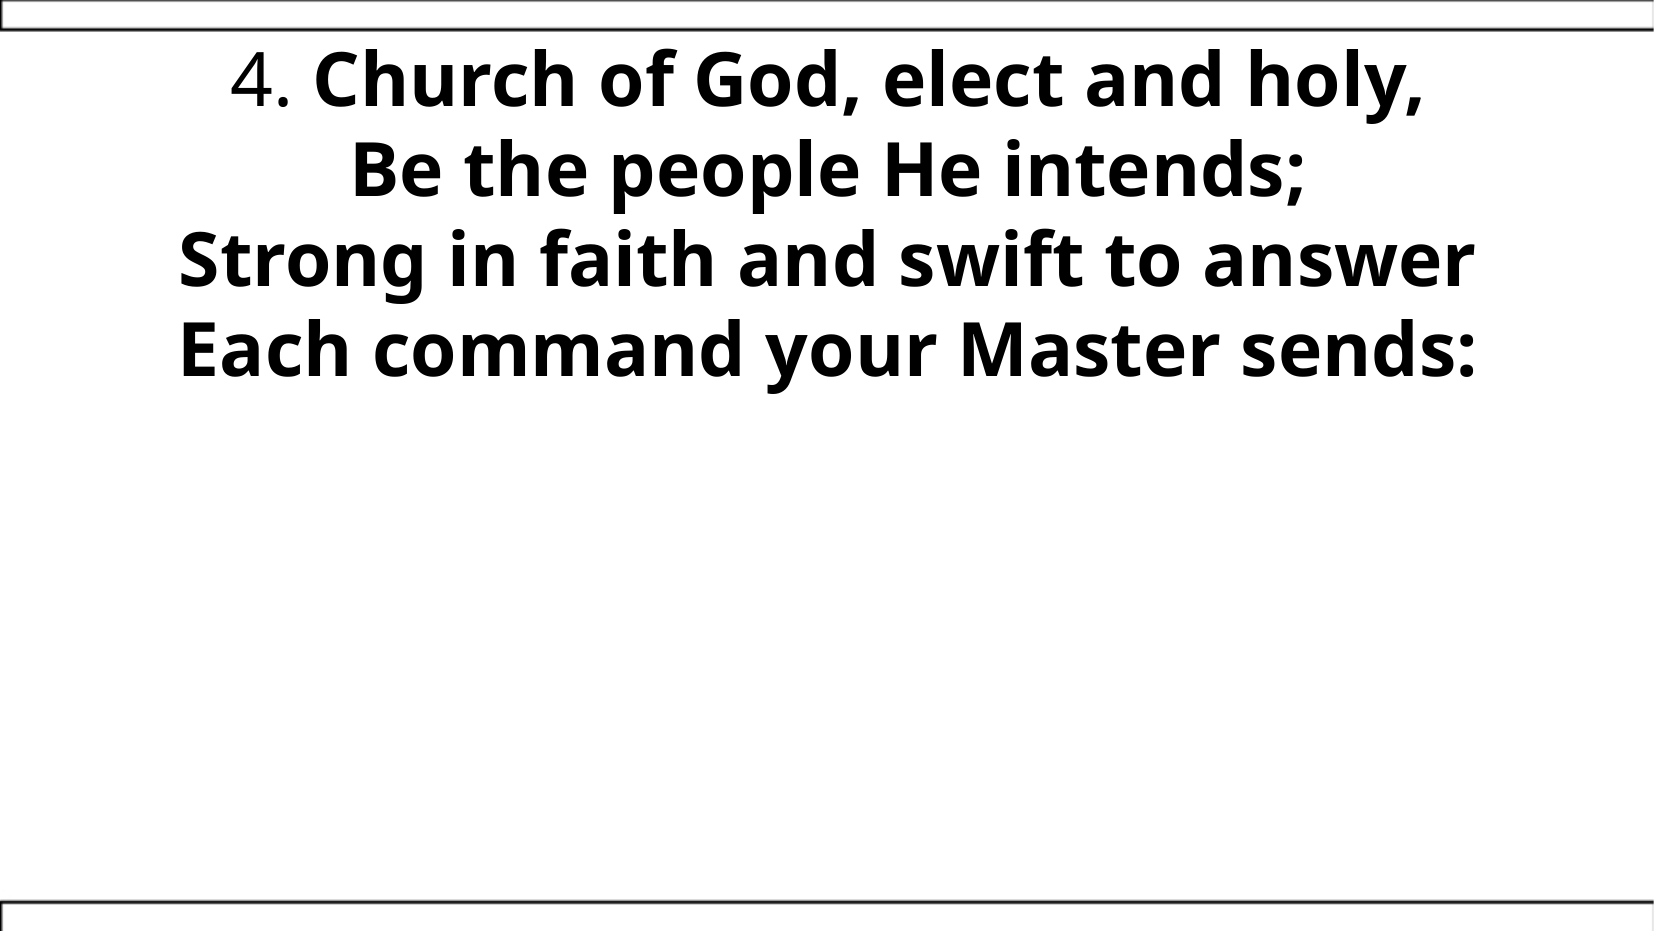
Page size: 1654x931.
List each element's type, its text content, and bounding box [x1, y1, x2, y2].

text_box 4. Church of God, elect and holy, Be the people He intends; Strong in faith and swift to answer Each command your Master sends: [85, 23, 1571, 399]
picture [0, 0, 1654, 931]
